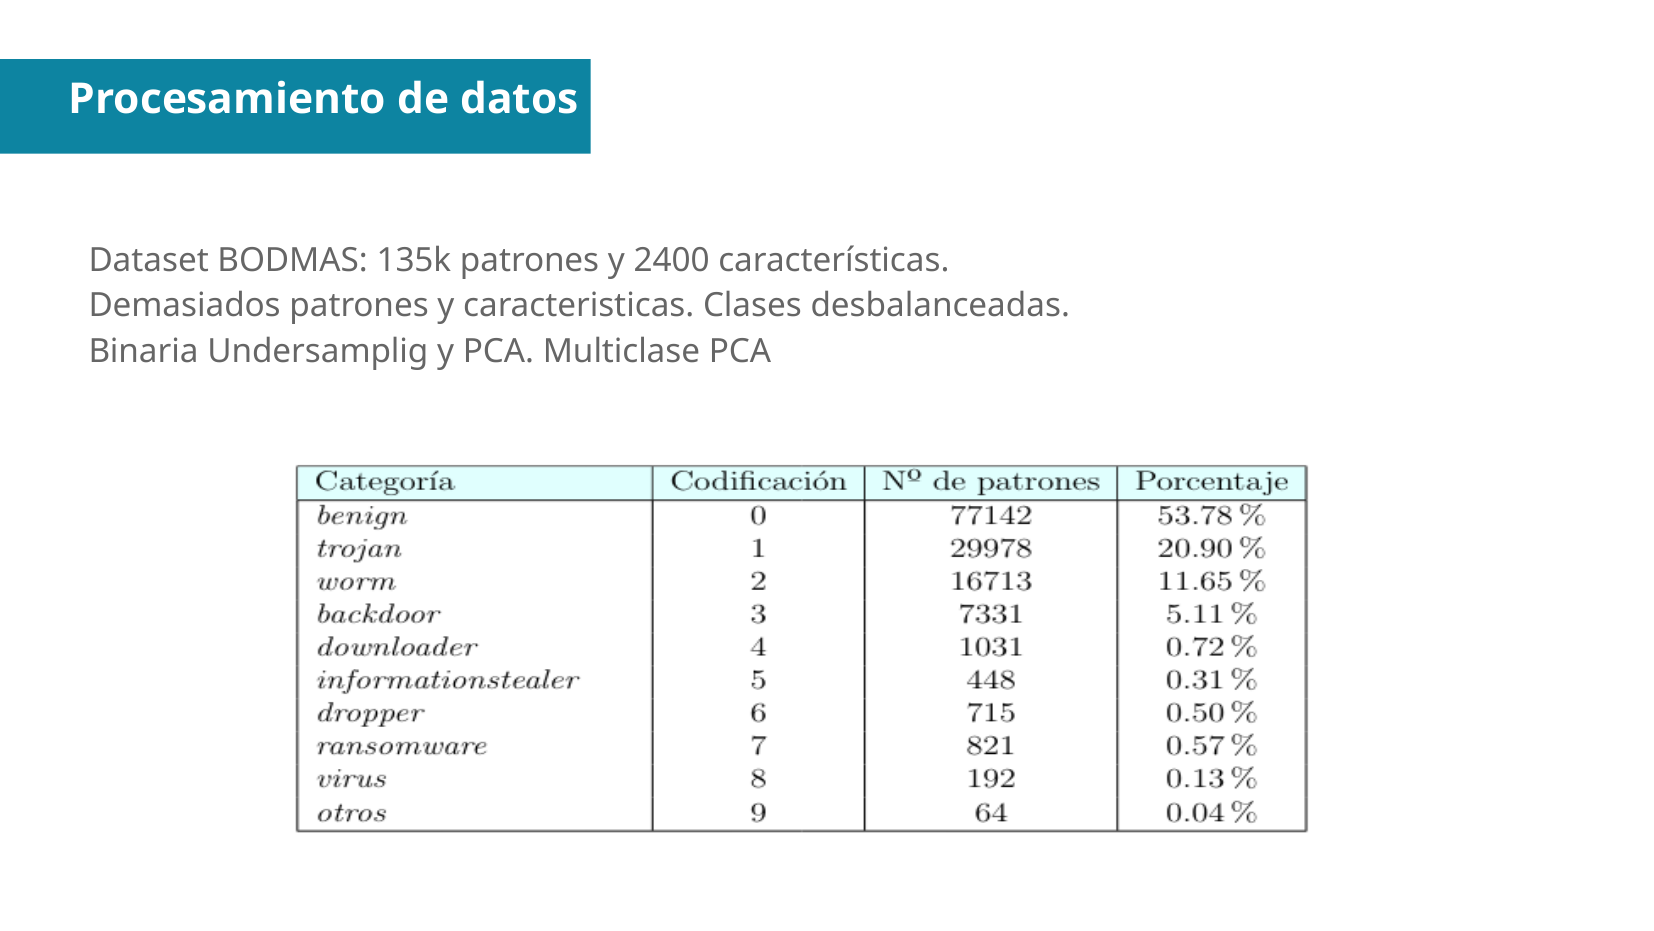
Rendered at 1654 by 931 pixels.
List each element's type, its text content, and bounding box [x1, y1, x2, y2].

list Dataset BODMAS: 135k patrones y 2400 características. Demasiados patrones y caracteristicas. Clases desbalanceadas. Binaria Undersamplig y PCA. Multiclase PCA [88, 236, 1477, 798]
picture [215, 442, 1359, 853]
title Procesamiento de datos [0, 47, 579, 148]
